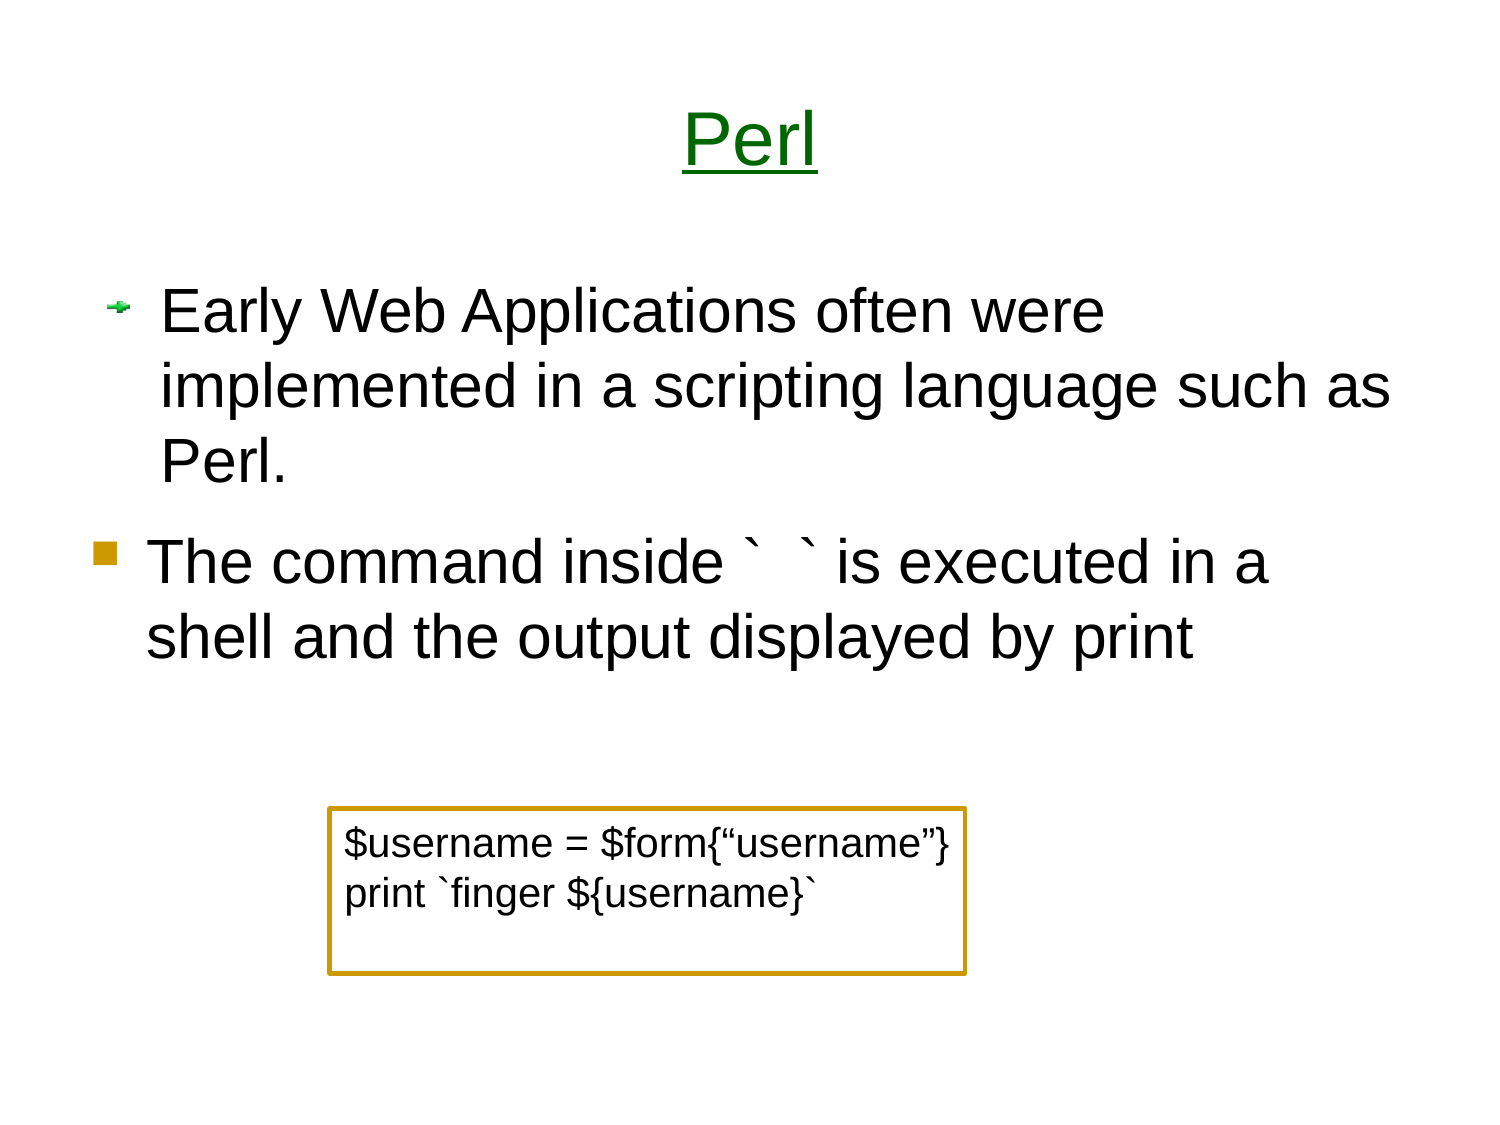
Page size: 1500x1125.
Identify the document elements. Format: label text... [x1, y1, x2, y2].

text_box $username = $form{“username”} print `finger ${username}` [329, 808, 965, 974]
list Early Web Applications often were implemented in a scripting language such as Perl. The command inside ` ` is executed in a shell and the output displayed by print [75, 262, 1430, 715]
title Perl [75, 45, 1425, 233]
